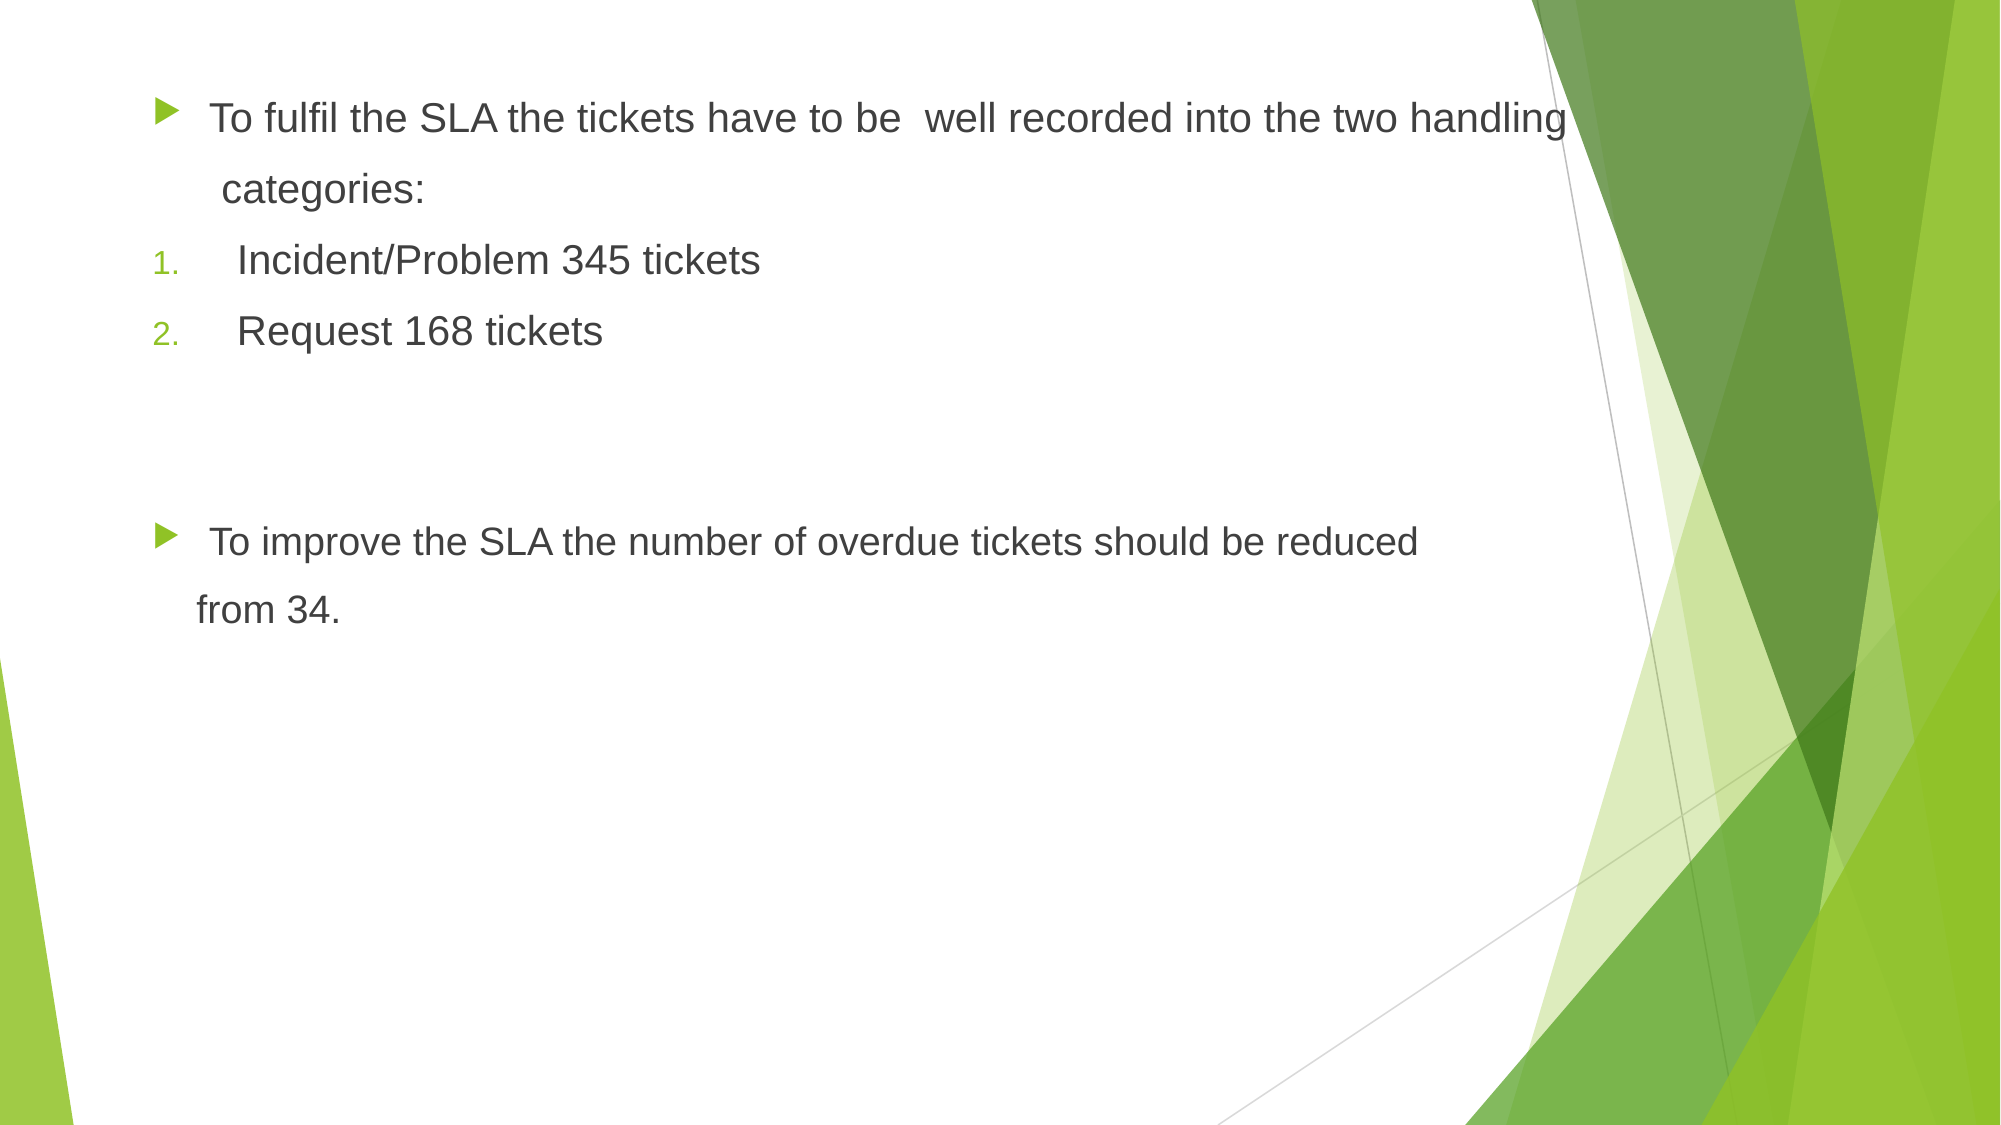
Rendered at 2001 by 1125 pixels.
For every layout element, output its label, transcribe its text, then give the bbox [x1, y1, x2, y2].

list To fulfil the SLA the tickets have to be well recorded into the two handling categories: Incident/Problem 345 tickets Request 168 tickets To improve the SLA the number of overdue tickets should be reduced from 34. [137, 82, 1863, 1014]
